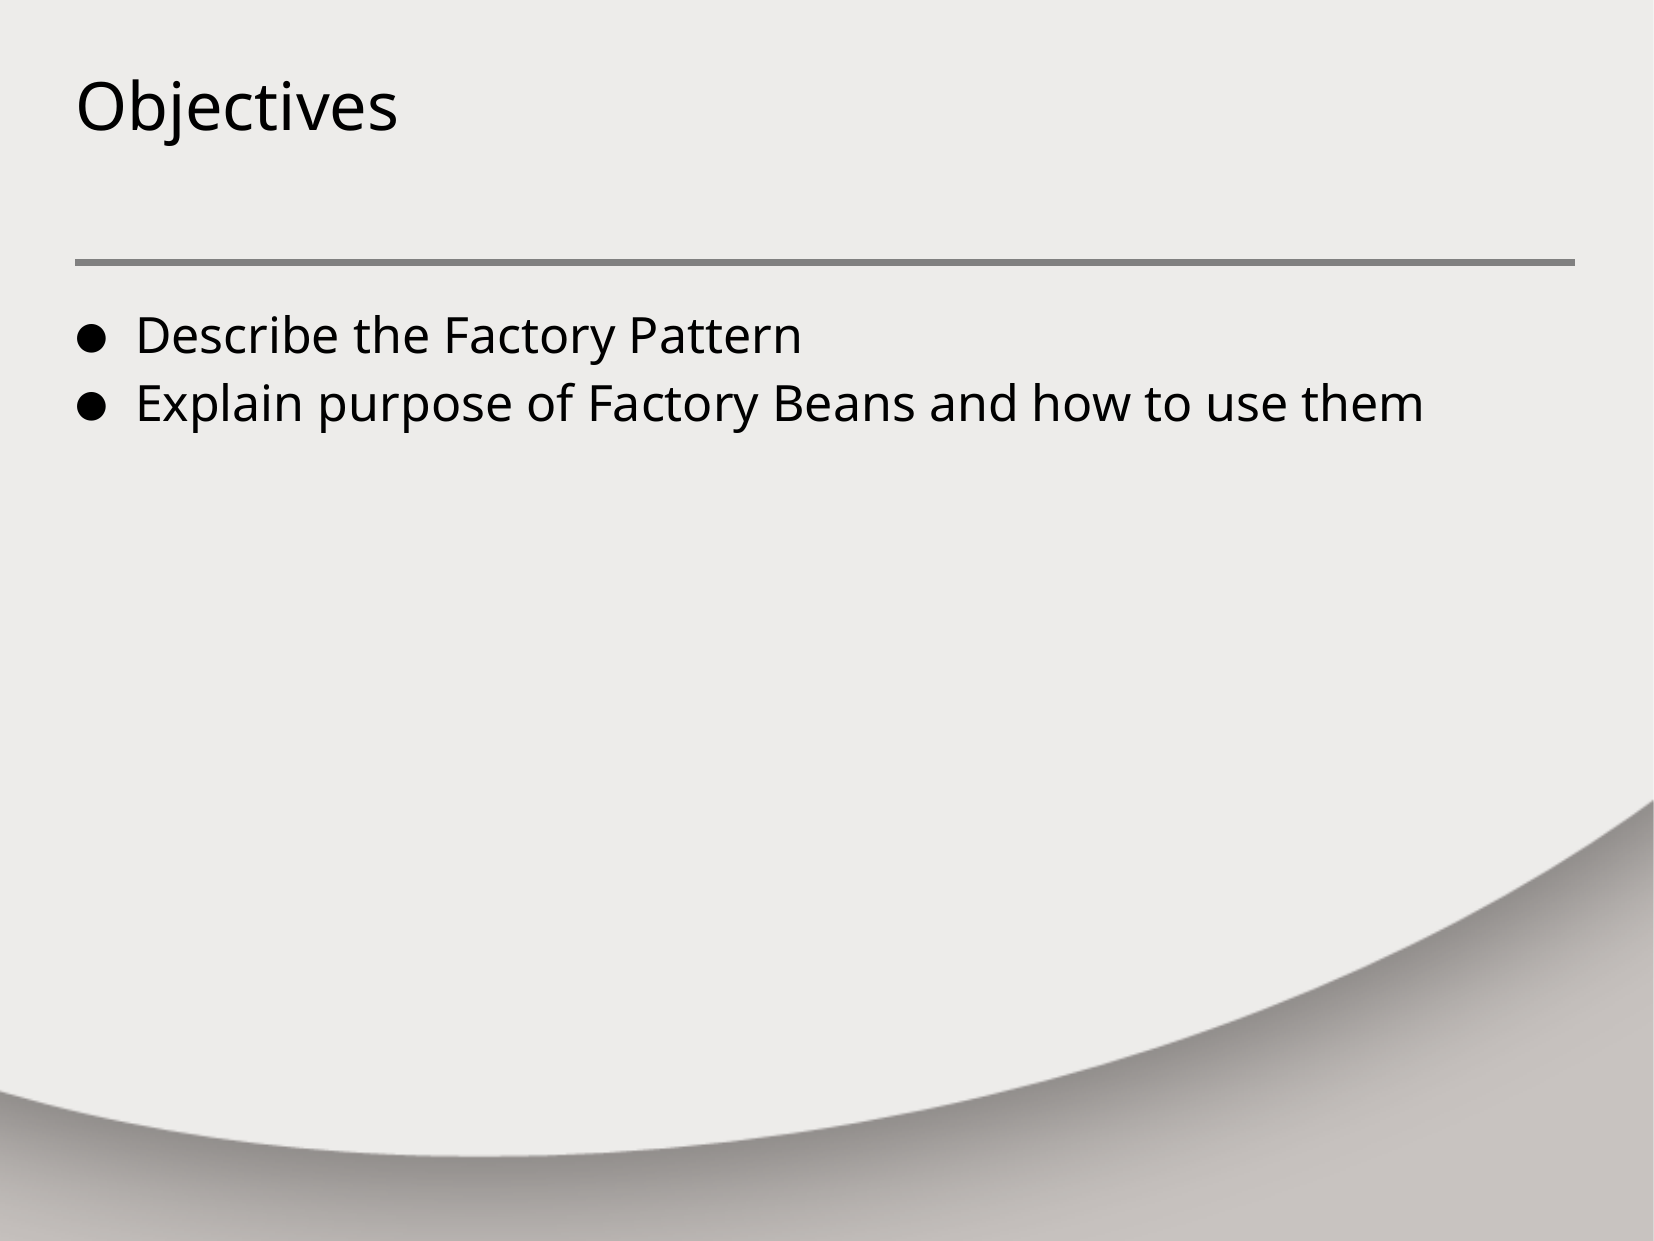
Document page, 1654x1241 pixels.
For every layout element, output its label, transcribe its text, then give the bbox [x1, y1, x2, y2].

title Objectives [75, 75, 1576, 226]
picture [0, 0, 1654, 1241]
list Describe the Factory Pattern Explain purpose of Factory Beans and how to use them [75, 300, 1576, 1163]
